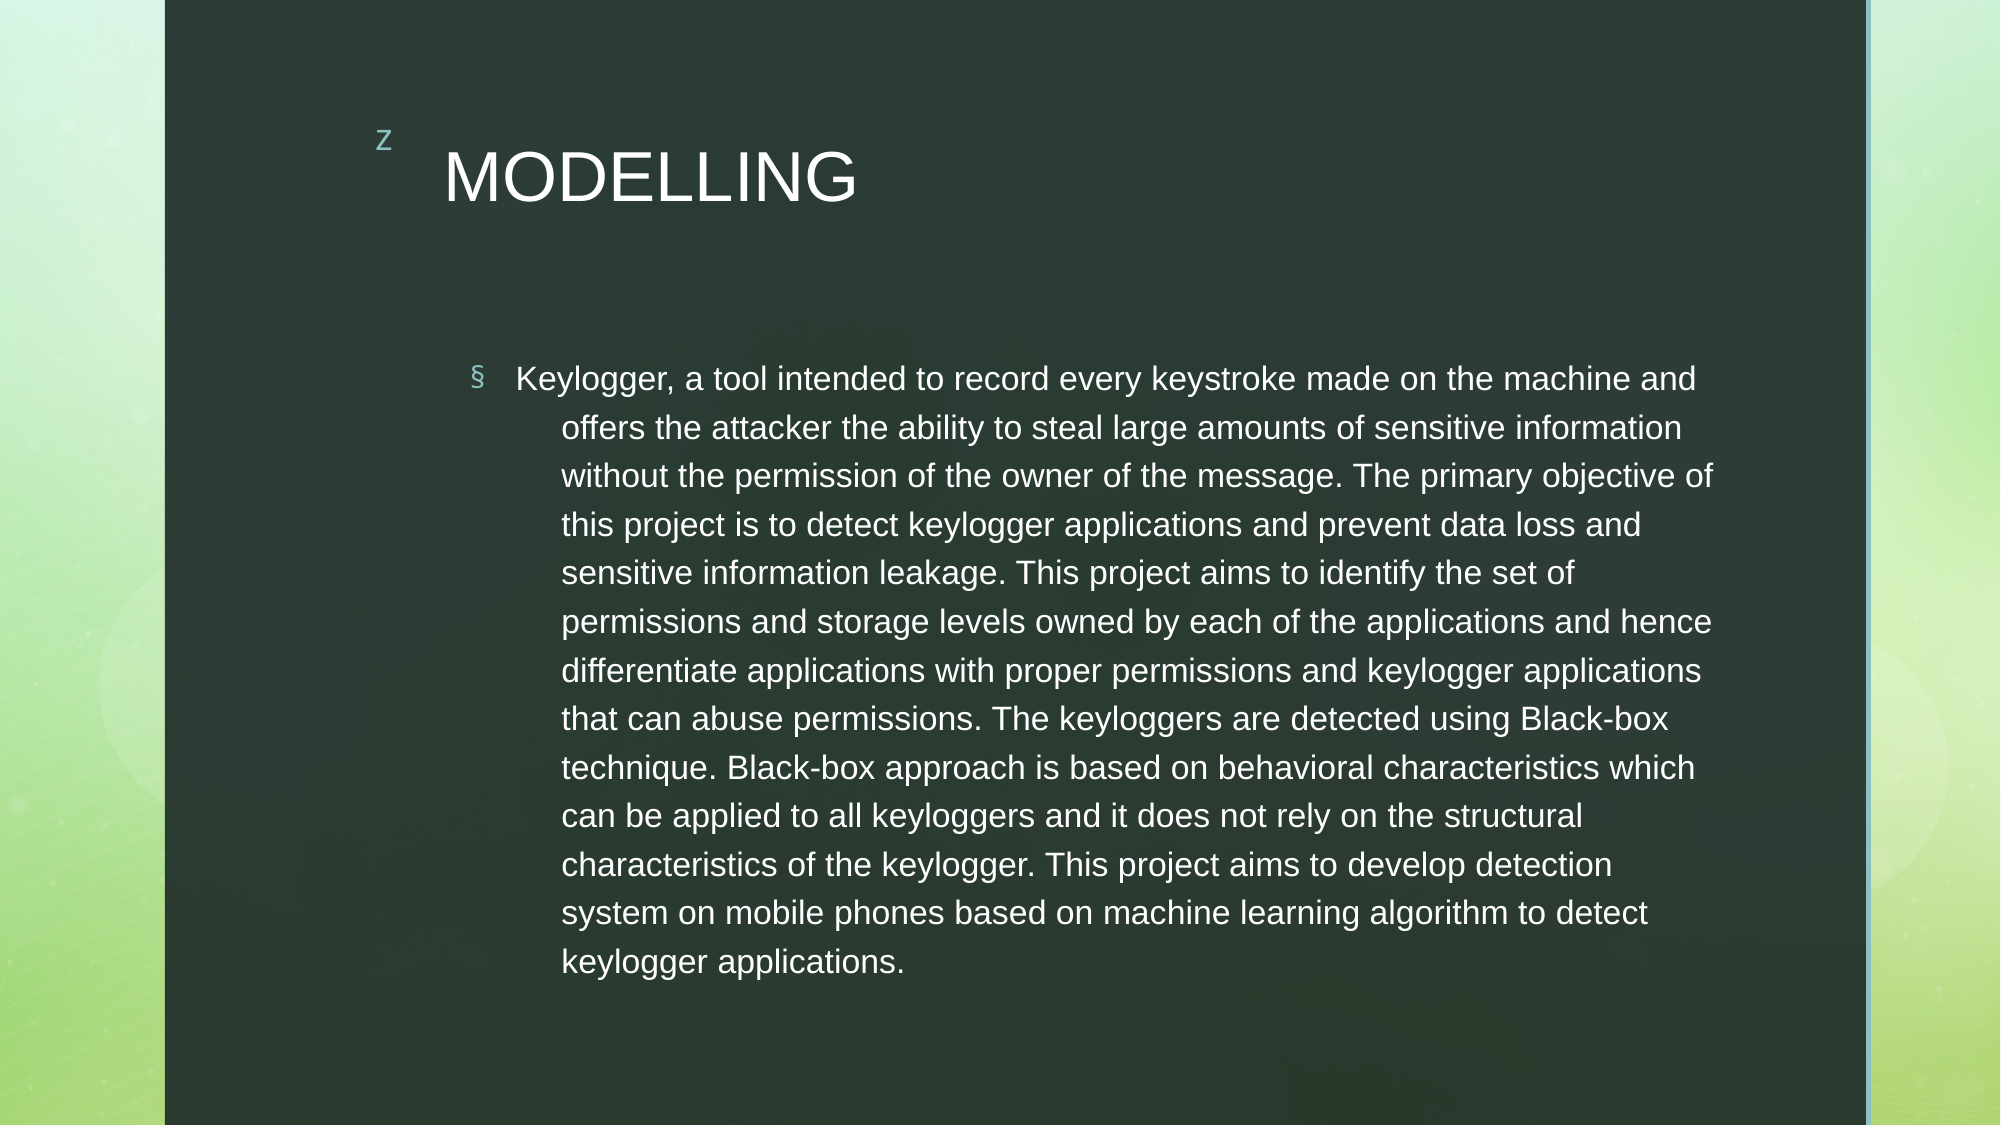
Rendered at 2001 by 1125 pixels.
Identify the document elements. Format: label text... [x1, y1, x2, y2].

list Keylogger, a tool intended to record every keystroke made on the machine and offers the attacker the ability to steal large amounts of sensitive information without the permission of the owner of the message. The primary objective of this project is to detect keylogger applications and prevent data loss and sensitive information leakage. This project aims to identify the set of permissions and storage levels owned by each of the applications and hence differentiate applications with proper permissions and keylogger applications that can abuse permissions. The keyloggers are detected using Black-box technique. Black-box approach is based on behavioral characteristics which can be applied to all keyloggers and it does not rely on the structural characteristics of the keylogger. This project aims to develop detection system on mobile phones based on machine learning algorithm to detect keylogger applications. [454, 336, 1734, 993]
title MODELLING [428, 132, 1734, 310]
